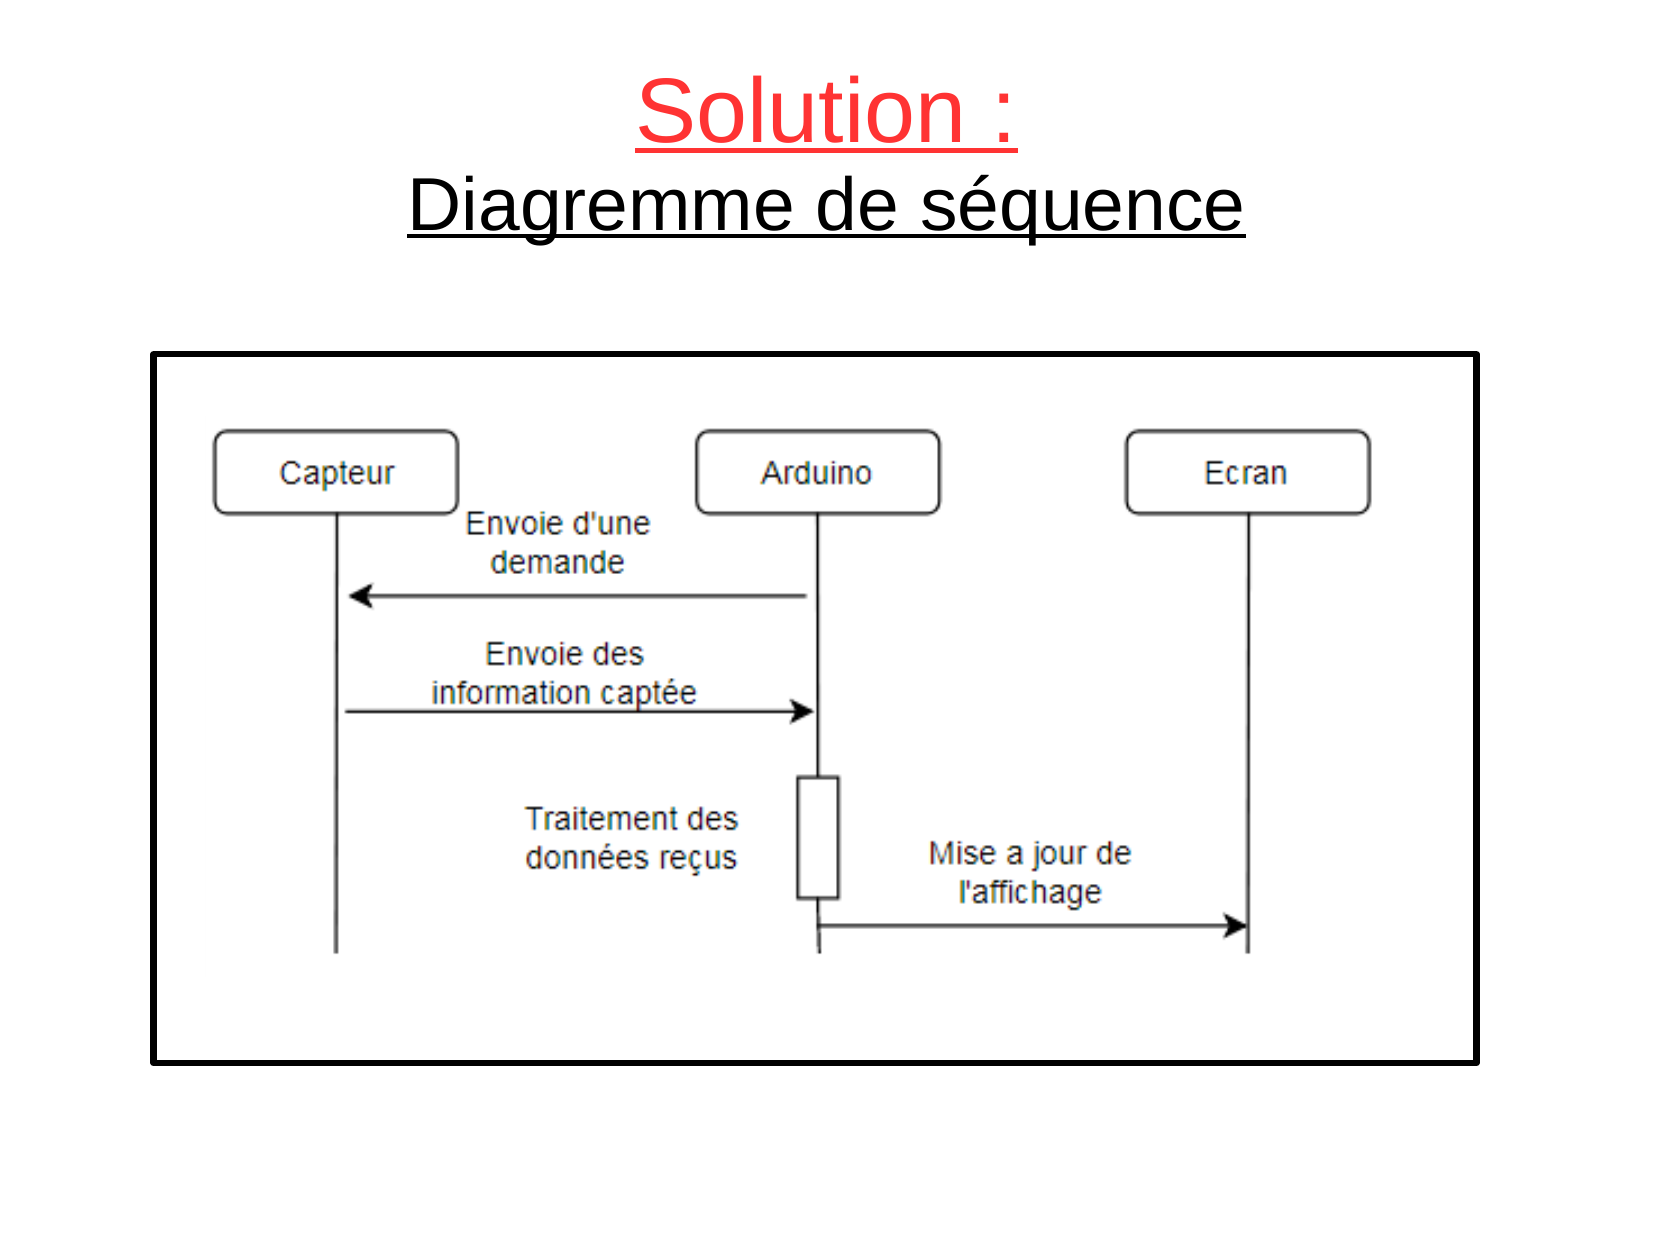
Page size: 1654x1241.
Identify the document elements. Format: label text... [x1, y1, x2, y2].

title Solution : Diagremme de séquence [82, 49, 1571, 257]
text_box [153, 354, 1477, 1063]
picture [204, 416, 1383, 977]
